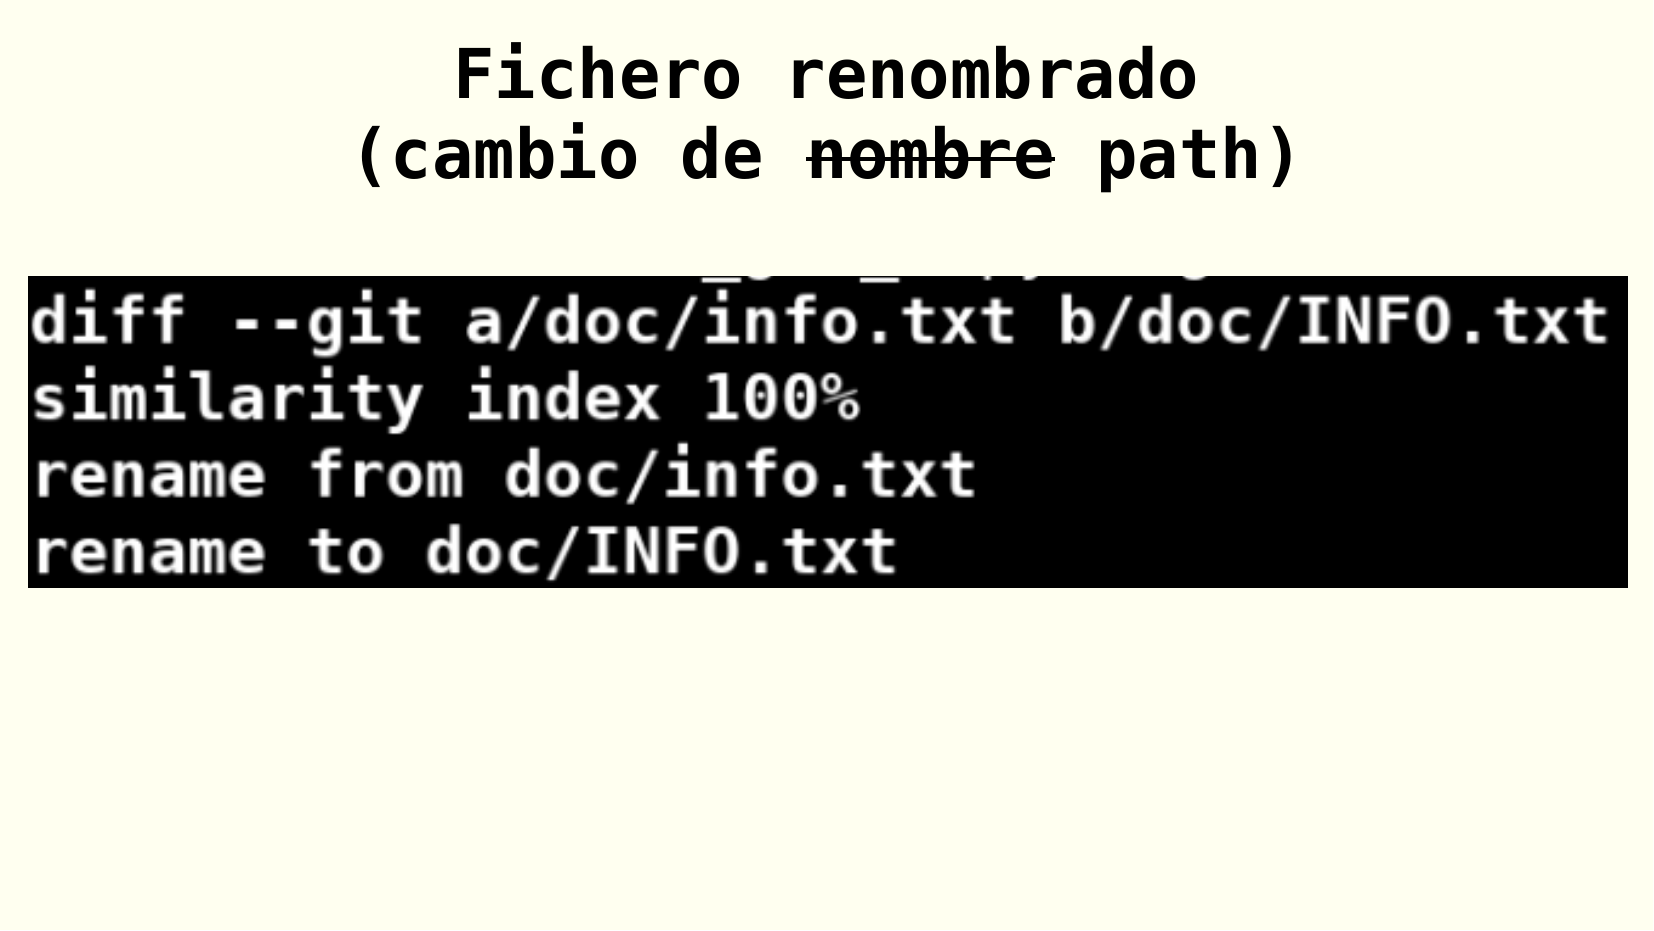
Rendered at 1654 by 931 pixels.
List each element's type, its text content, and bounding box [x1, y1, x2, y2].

title Fichero renombrado (cambio de nombre path) [82, 34, 1571, 195]
picture [28, 276, 1628, 588]
